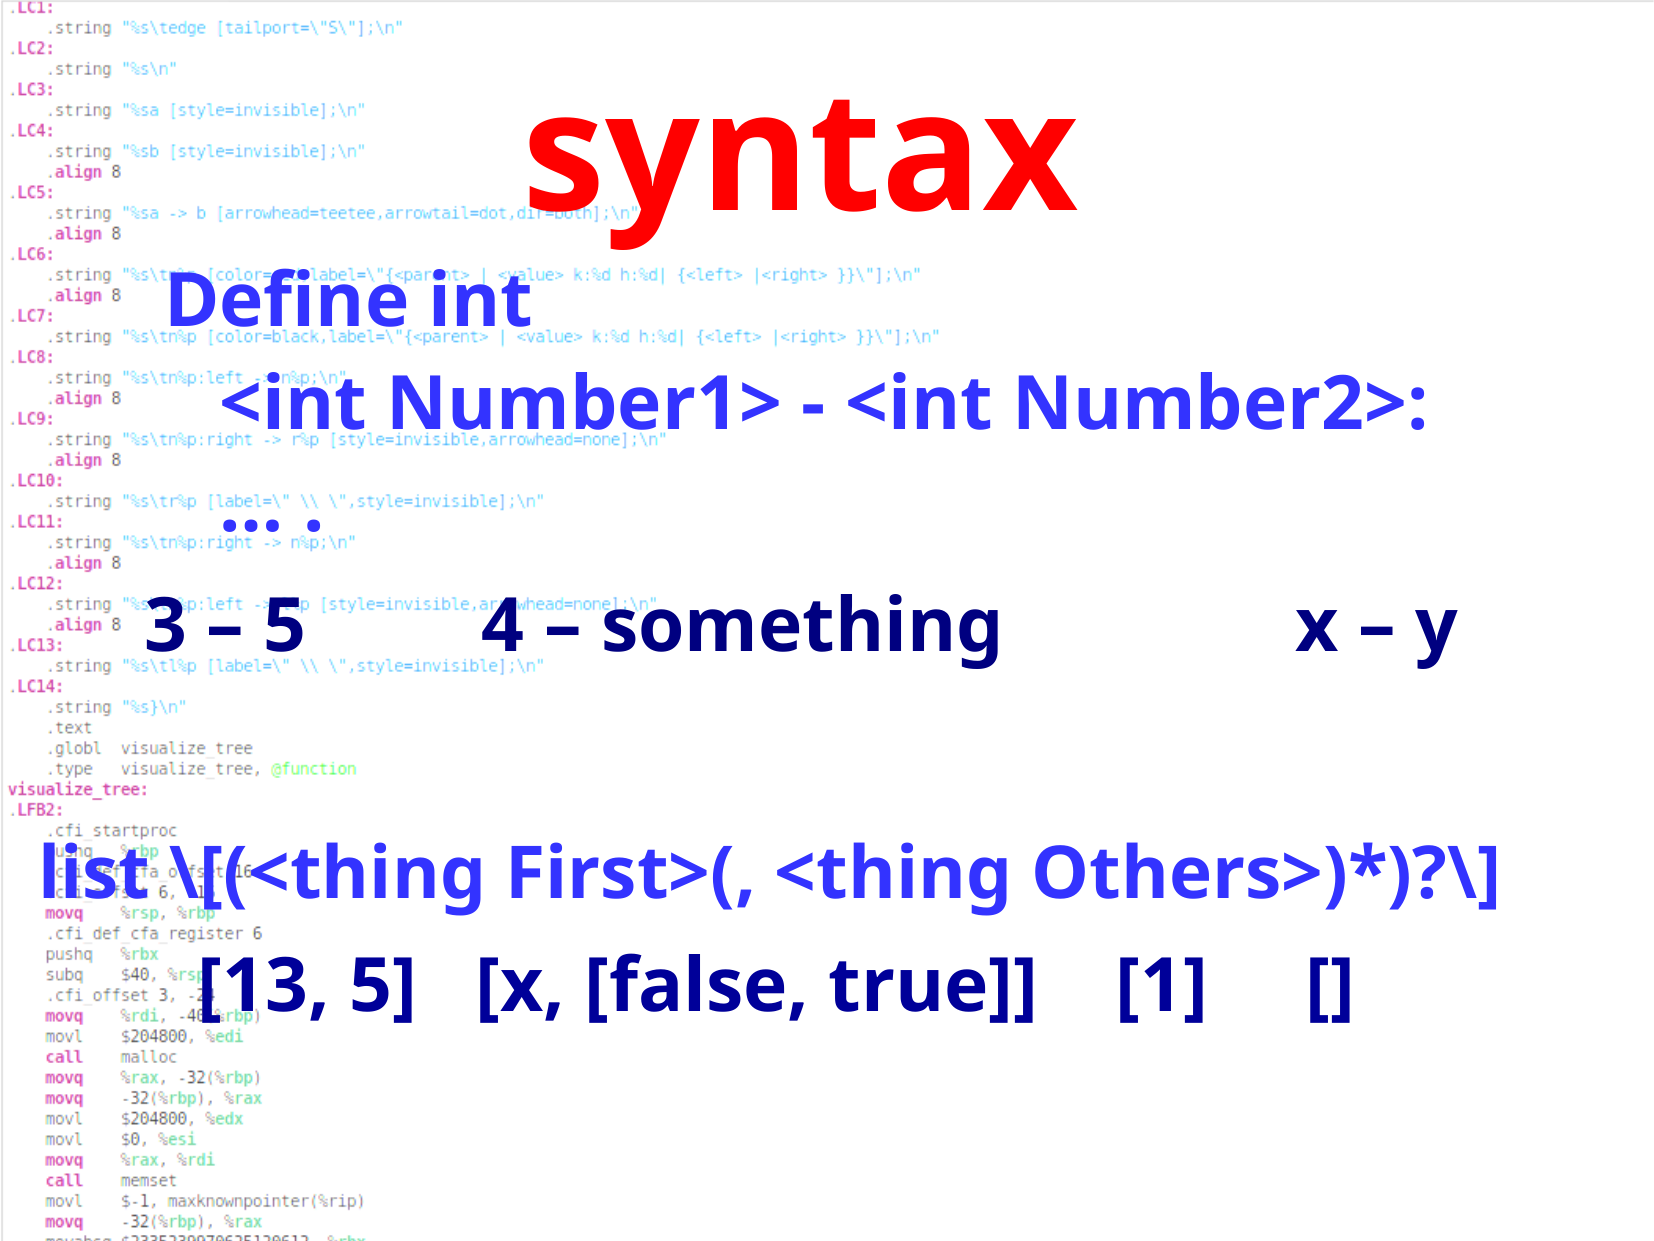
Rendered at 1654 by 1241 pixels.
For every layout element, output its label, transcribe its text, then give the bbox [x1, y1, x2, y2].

text_box 3 – 5 4 – something x – y [129, 565, 1555, 683]
picture [0, 0, 1654, 1241]
text_box [13, 5] [x, [false, true]] [1] [] [183, 924, 1465, 1043]
text_box list \[(<thing First>(, <thing Others>)*)?\] [23, 812, 1654, 929]
text_box Define int <int Number1> - <int Number2>: … . [129, 239, 1555, 565]
text_box syntax [507, 25, 1116, 239]
